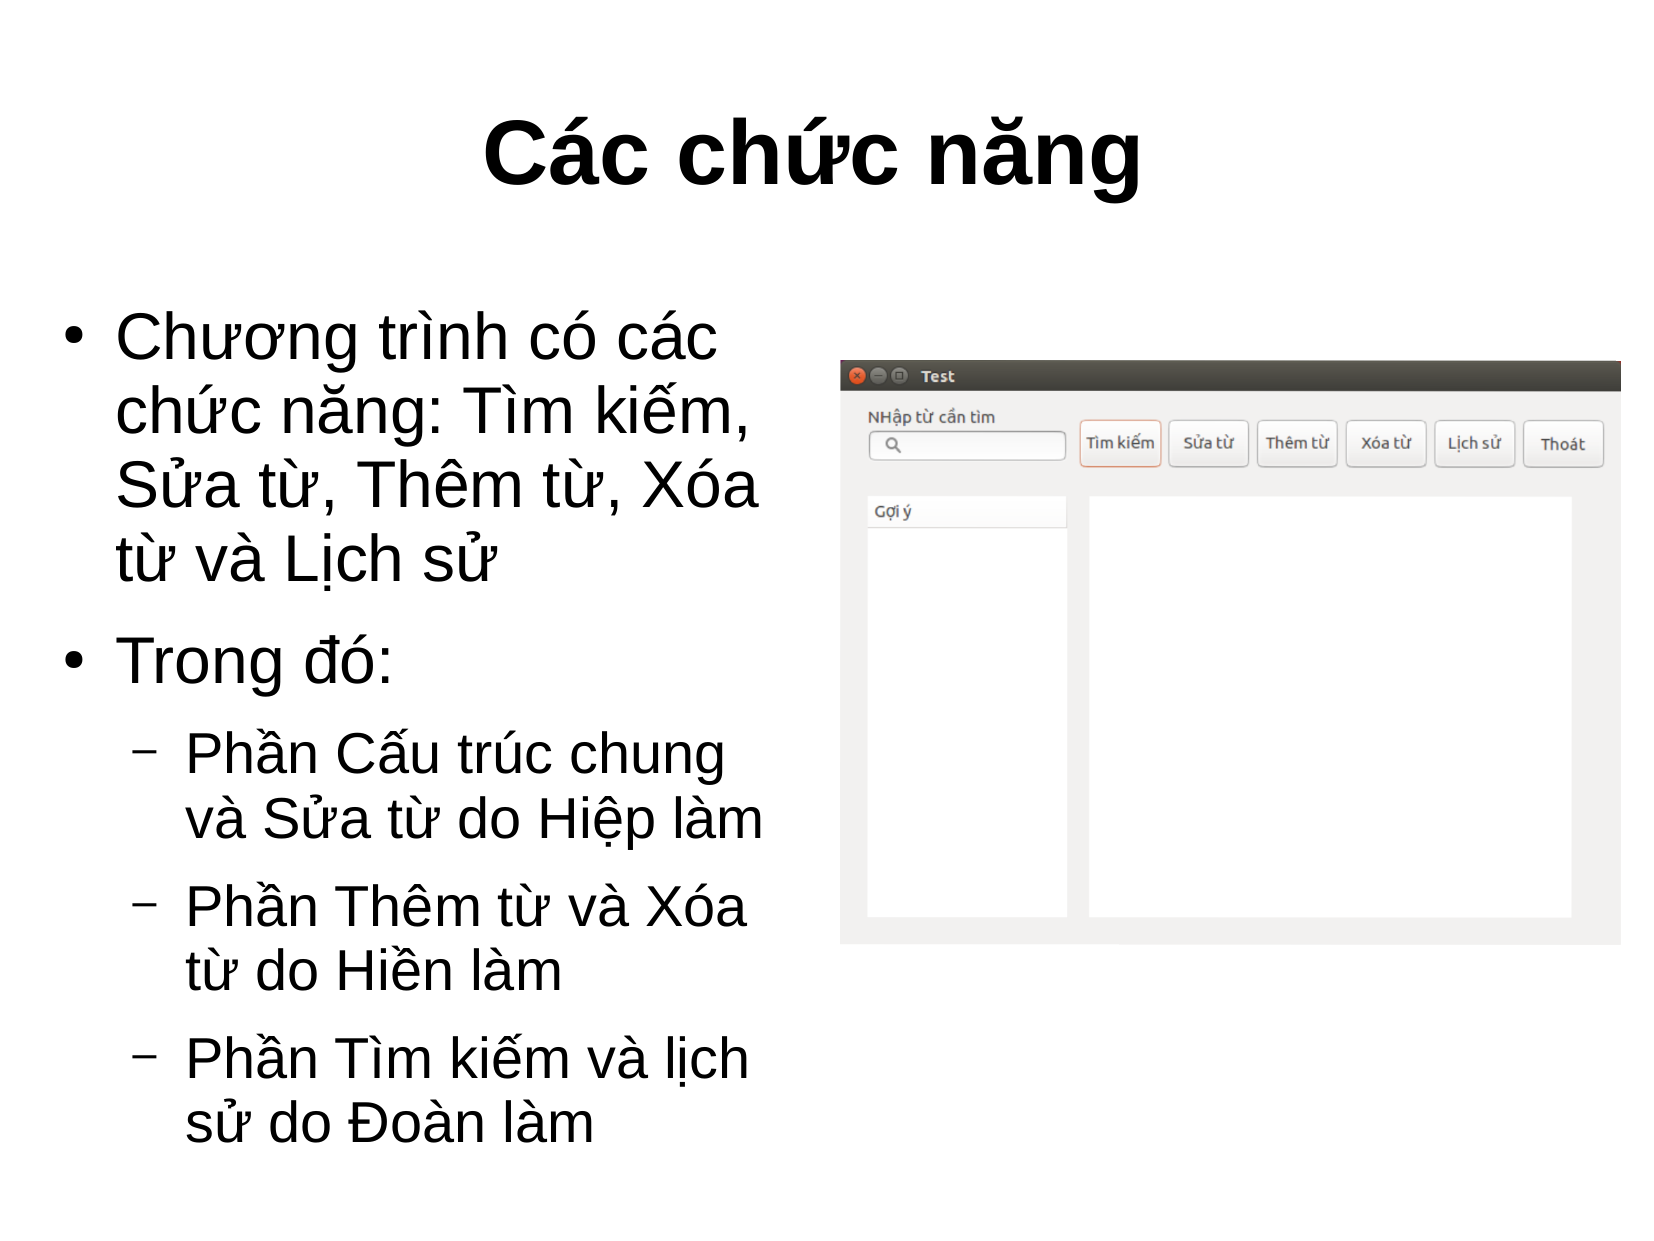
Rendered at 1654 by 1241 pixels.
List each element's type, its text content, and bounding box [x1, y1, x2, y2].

title Các chức năng [82, 49, 1571, 257]
picture [839, 360, 1621, 946]
list Chương trình có các chức năng: Tìm kiếm, Sửa từ, Thêm từ, Xóa từ và Lịch sử Trong đó: Phần Cấu trúc chung và Sửa từ do Hiệp làm Phần Thêm từ và Xóa từ do Hiền làm Phần Tìm kiếm và lịch sử do Đoàn làm [45, 300, 772, 1171]
